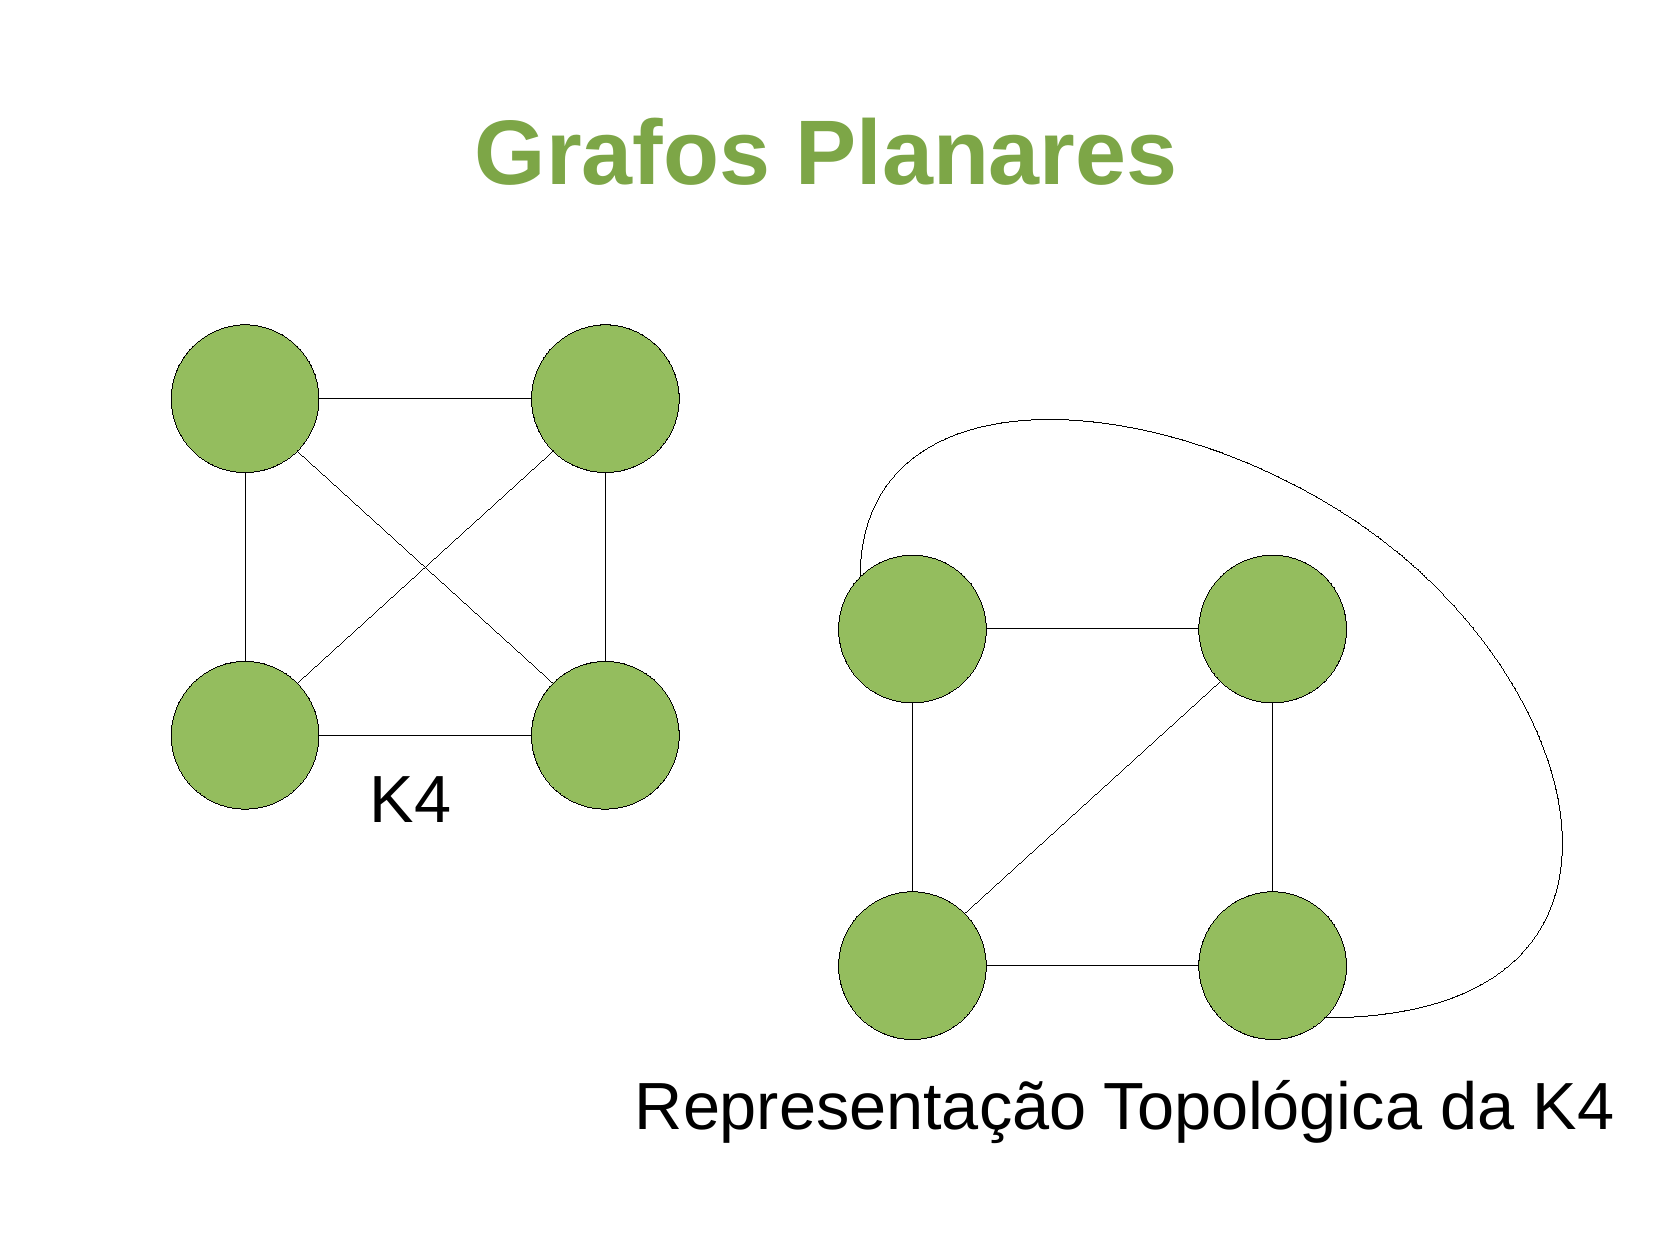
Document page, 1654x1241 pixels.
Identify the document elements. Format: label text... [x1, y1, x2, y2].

text_box [531, 661, 680, 810]
text_box K4 [355, 754, 467, 845]
text_box [531, 324, 680, 473]
title Grafos Planares [82, 49, 1571, 257]
text_box [838, 891, 987, 1040]
text_box [1198, 891, 1347, 1040]
text_box [838, 555, 987, 703]
text_box [171, 661, 319, 810]
text_box [171, 324, 319, 473]
text_box Representação Topológica da K4 [620, 1061, 1634, 1152]
text_box [1198, 555, 1347, 703]
